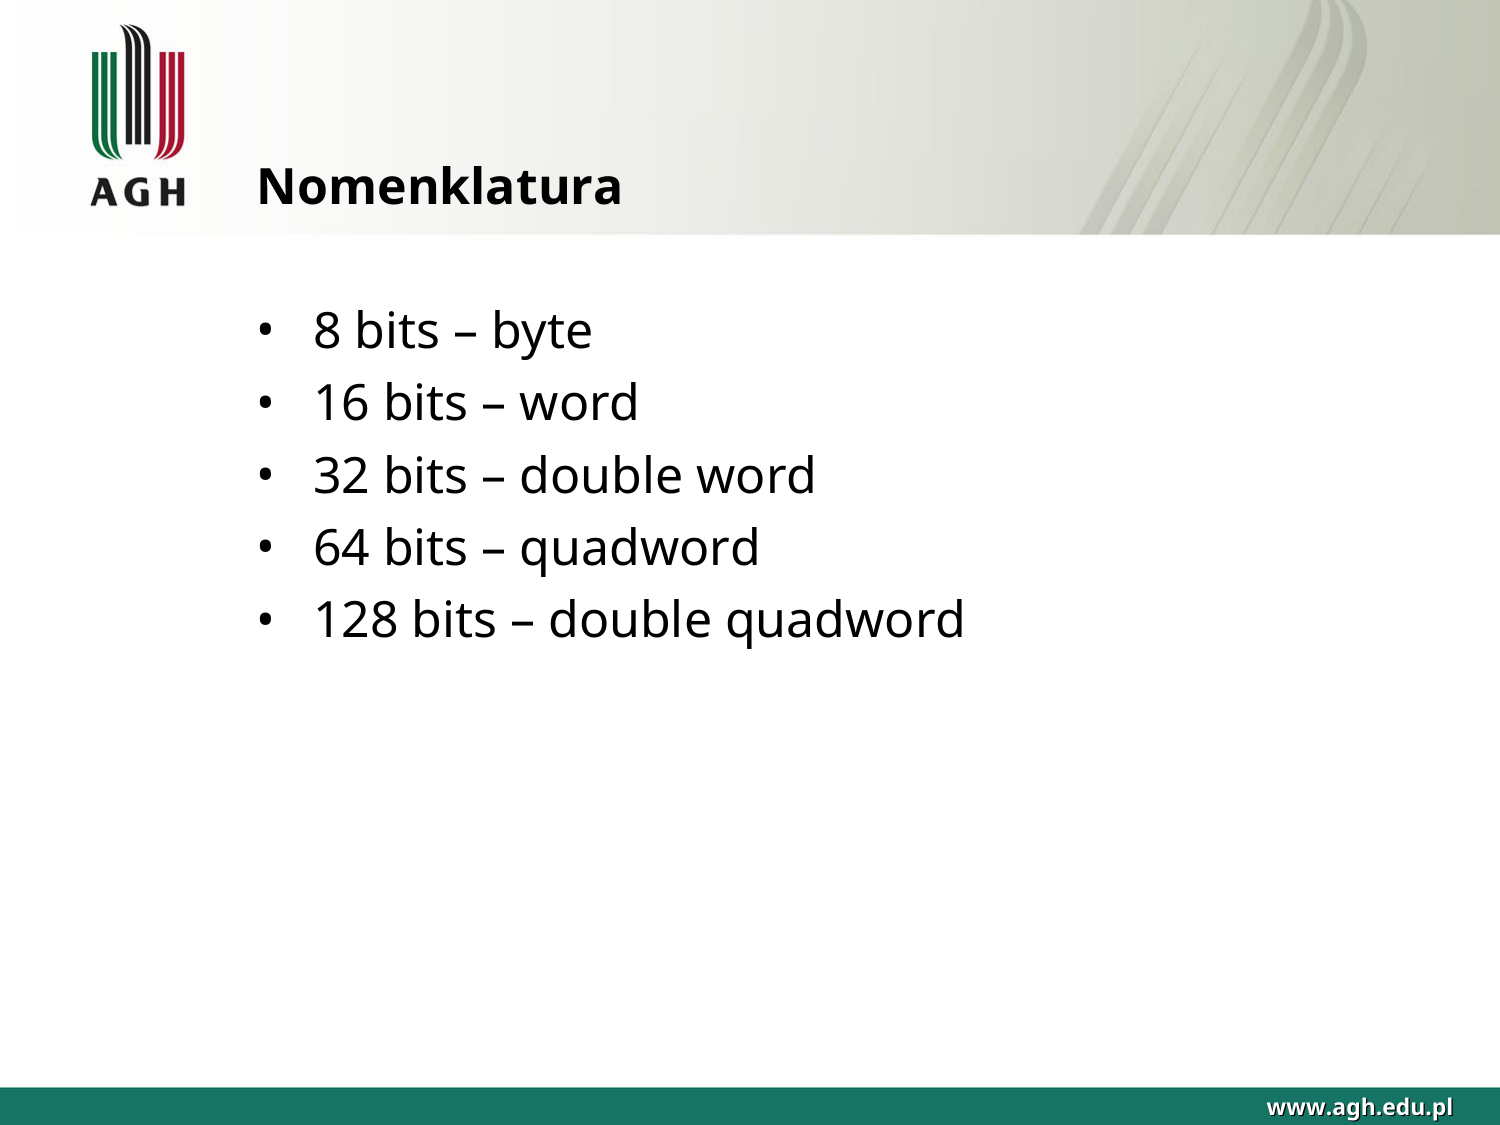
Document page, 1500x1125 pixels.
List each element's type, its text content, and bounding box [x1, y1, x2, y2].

title Nomenklatura [242, 129, 1436, 241]
text_box www.agh.edu.pl [1251, 1084, 1500, 1125]
list 8 bits – byte 16 bits – word 32 bits – double word 64 bits – quadword 128 bits – double quadword [242, 290, 1425, 982]
picture [0, 0, 1500, 1125]
